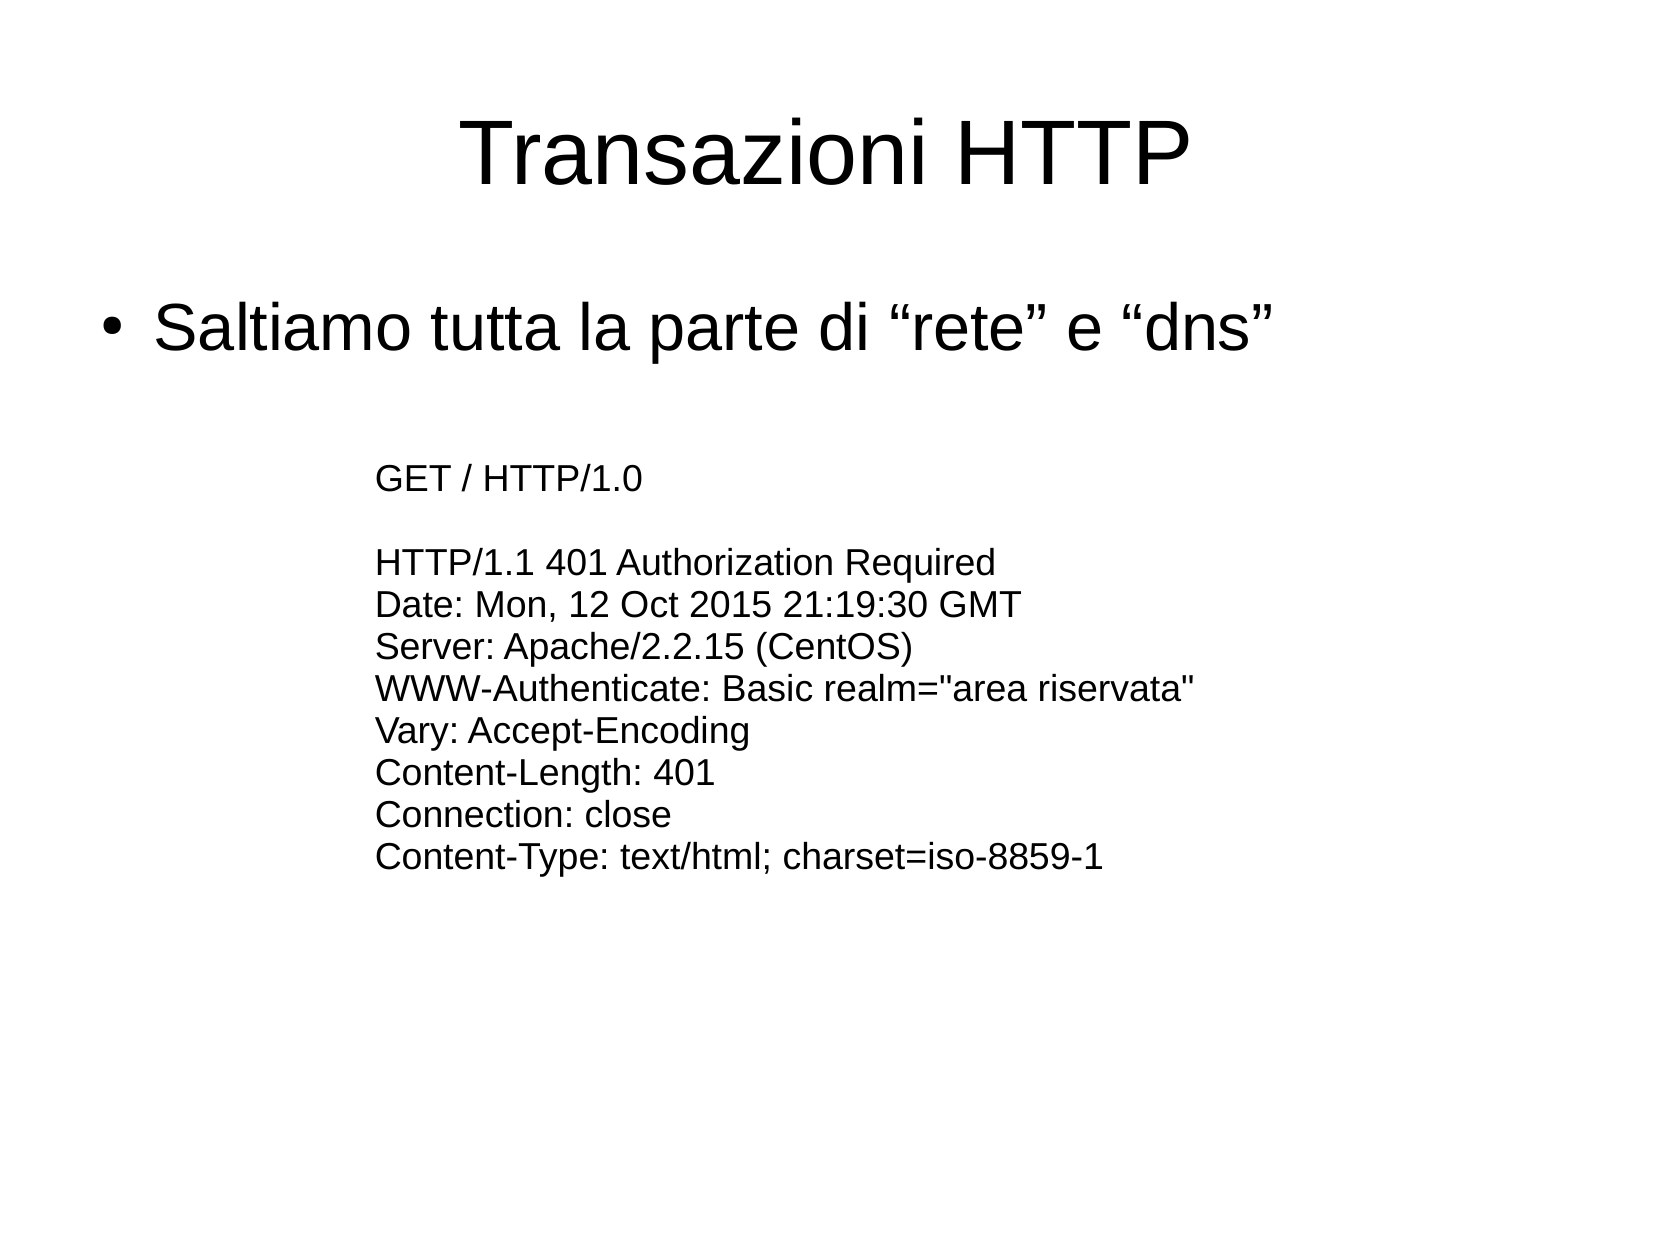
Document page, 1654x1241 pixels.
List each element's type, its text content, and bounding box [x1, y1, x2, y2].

title Transazioni HTTP [82, 49, 1571, 257]
list Saltiamo tutta la parte di “rete” e “dns” [82, 290, 1571, 1010]
text_box GET / HTTP/1.0 HTTP/1.1 401 Authorization Required Date: Mon, 12 Oct 2015 21:19:30 GMT Server: Apache/2.2.15 (CentOS) WWW-Authenticate: Basic realm="area riservata" Vary: Accept-Encoding Content-Length: 401 Connection: close Content-Type: text/html; charset=iso-8859-1 [360, 450, 1210, 885]
